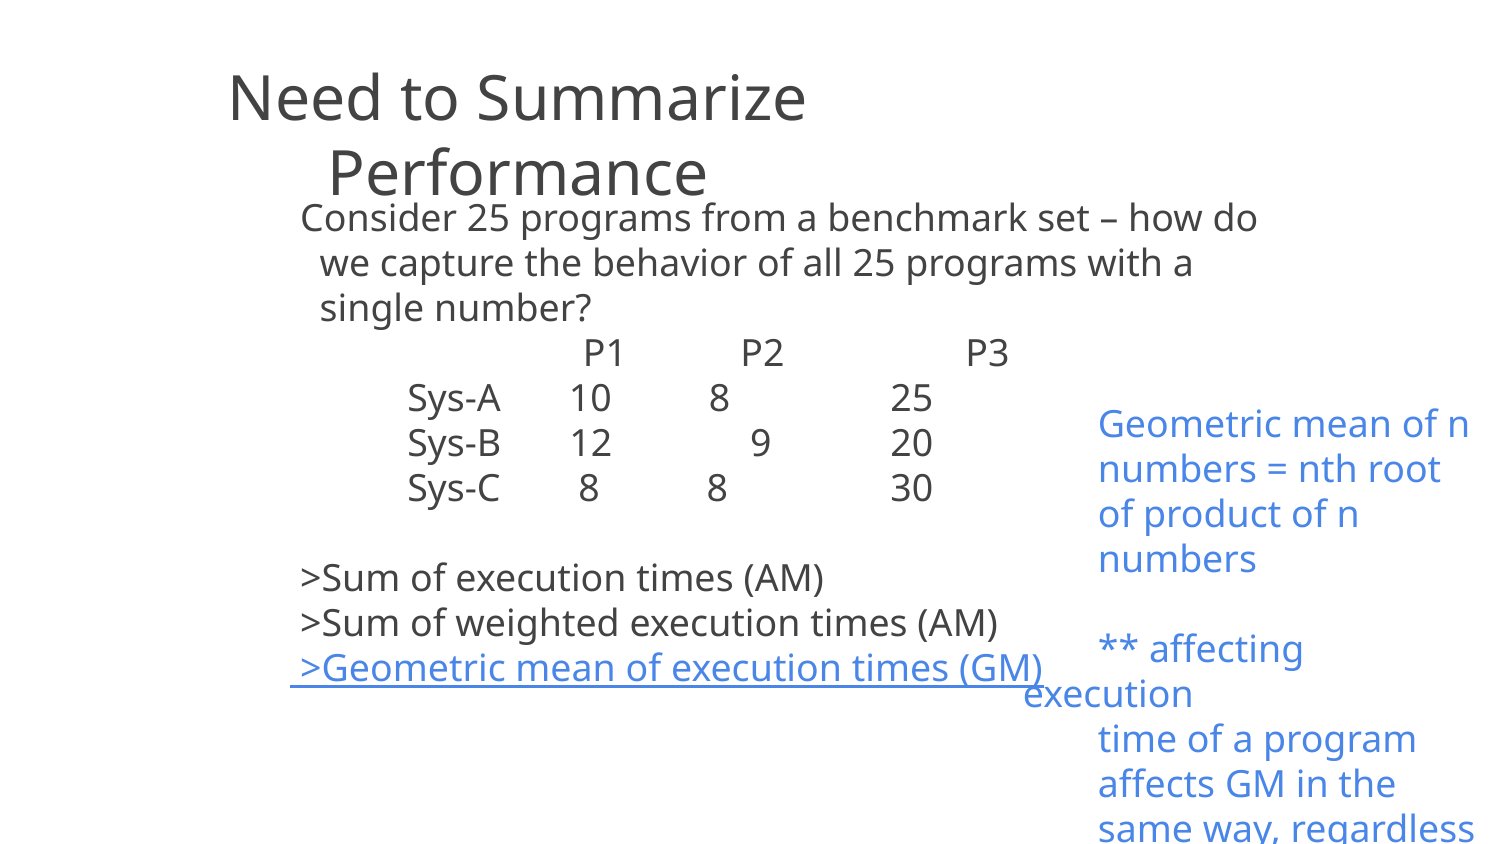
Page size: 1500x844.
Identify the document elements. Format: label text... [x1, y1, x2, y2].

text_box Need to Summarize Performance [14, 43, 1022, 157]
text_box Consider 25 programs from a benchmark set – how do we capture the behavior of all 25 programs with a single number? P1 P2 P3 Sys-A 10 8 25 Sys-B 12 9 20 Sys-C 8 8 30 >Sum of execution times (AM) >Sum of weighted execution times (AM) >Geometric mean of execution times (GM) [200, 179, 1341, 842]
text_box Geometric mean of n numbers = nth root of product of n numbers ** affecting execution time of a program affects GM in the same way, regardless of the program being affected. [1007, 385, 1500, 844]
